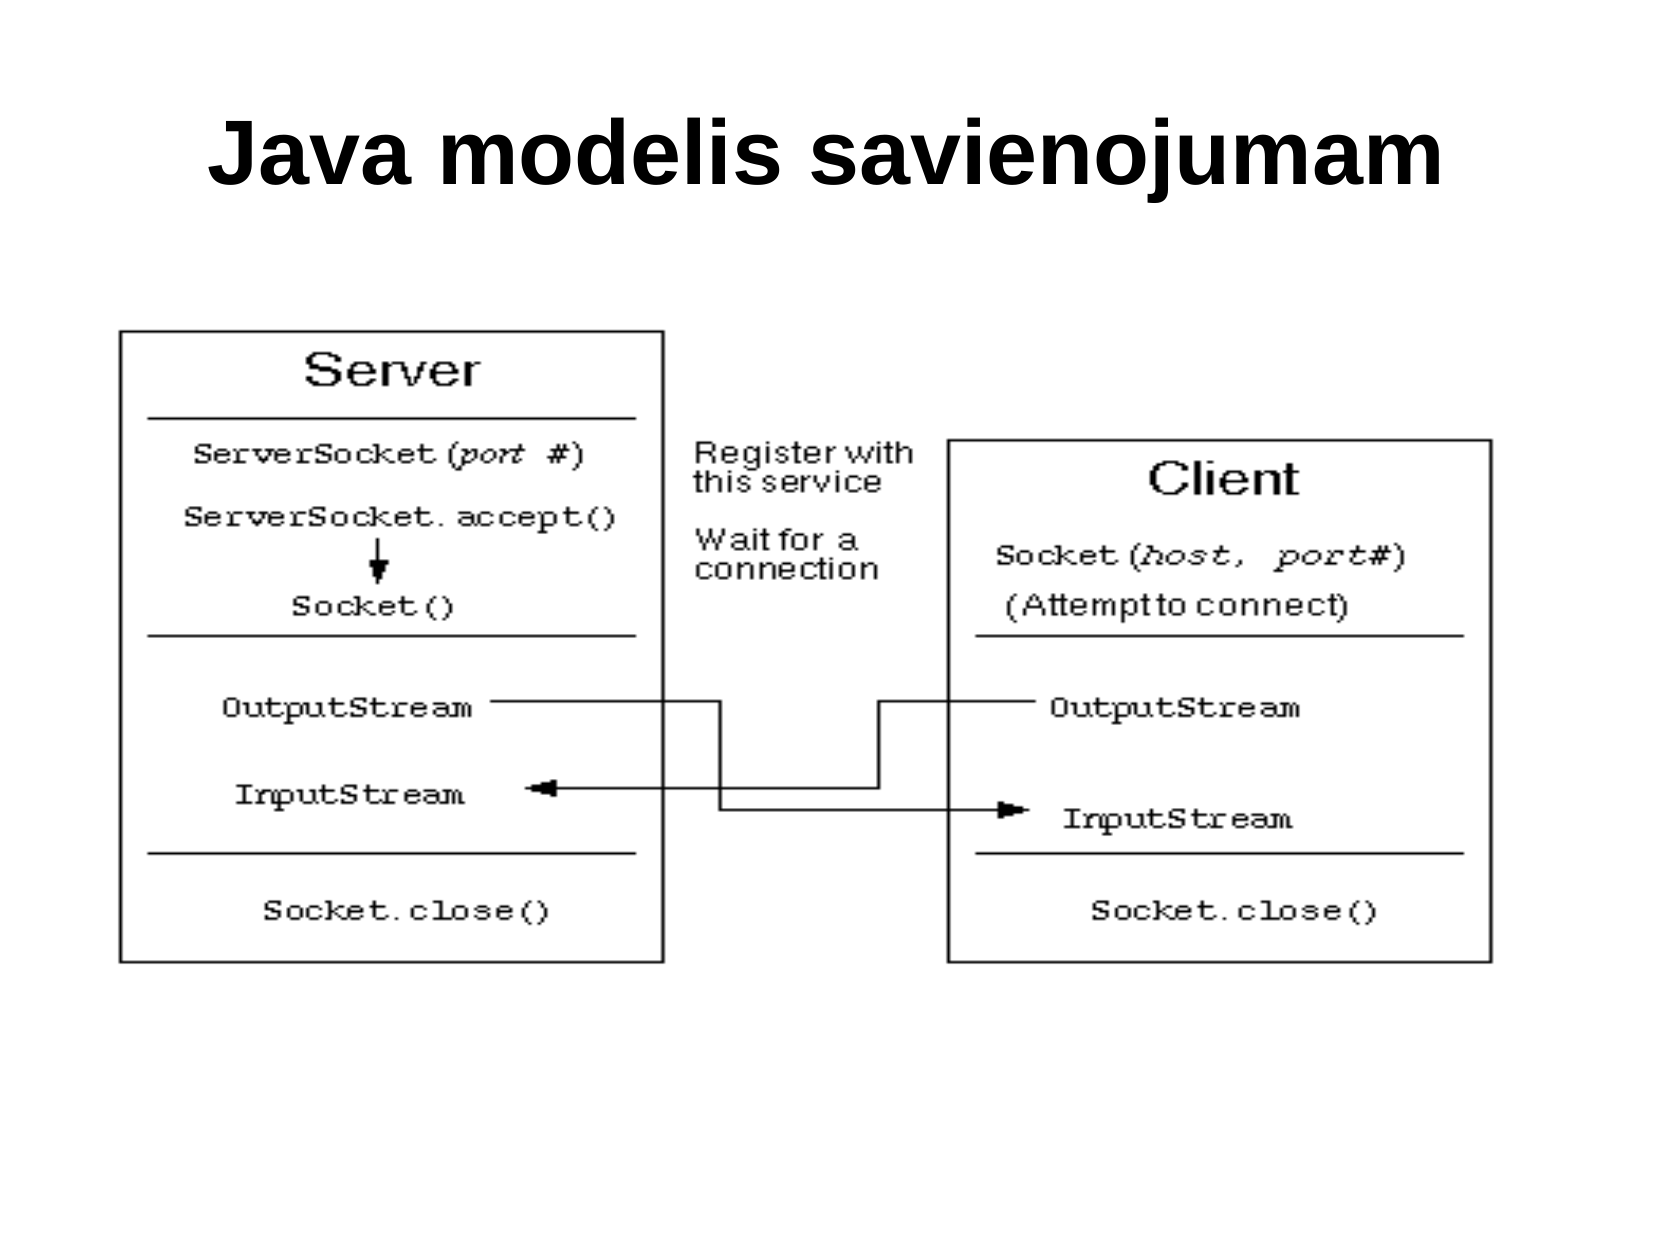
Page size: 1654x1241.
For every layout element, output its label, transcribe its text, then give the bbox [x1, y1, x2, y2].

picture [82, 290, 1538, 1010]
title Java modelis savienojumam [82, 49, 1571, 257]
